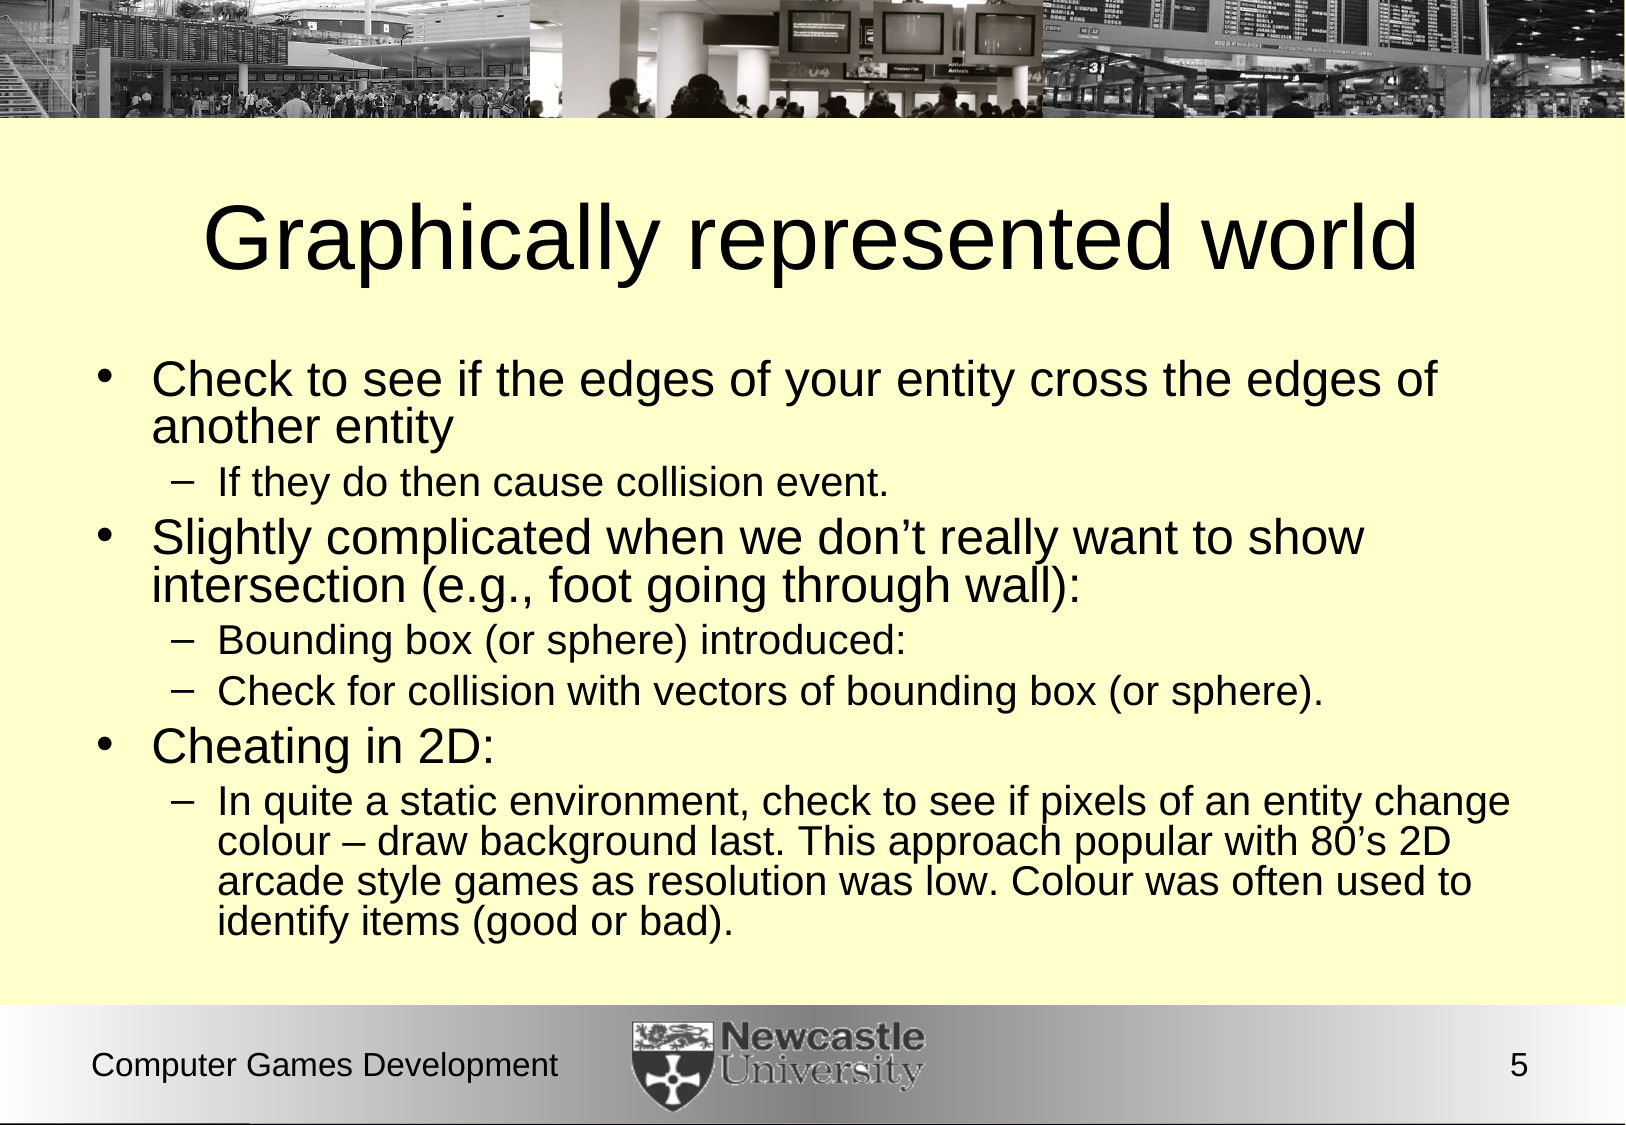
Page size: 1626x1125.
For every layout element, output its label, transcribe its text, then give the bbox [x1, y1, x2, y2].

text_box Computer Games Development [67, 1024, 583, 1103]
picture [0, 0, 1625, 118]
text_box <number> [1164, 1024, 1544, 1103]
text_box Check to see if the edges of your entity cross the edges of another entity If they do then cause collision event. Slightly complicated when we don’t really want to show intersection (e.g., foot going through wall): Bounding box (or sphere) introduced: Check for collision with vectors of bounding box (or sphere). Cheating in 2D: In quite a static environment, check to see if pixels of an entity change colour – draw background last. This approach popular with 80’s 2D arcade style games as resolution was low. Colour was often used to identify items (good or bad). [81, 350, 1544, 984]
text_box Graphically represented world [81, 138, 1544, 327]
